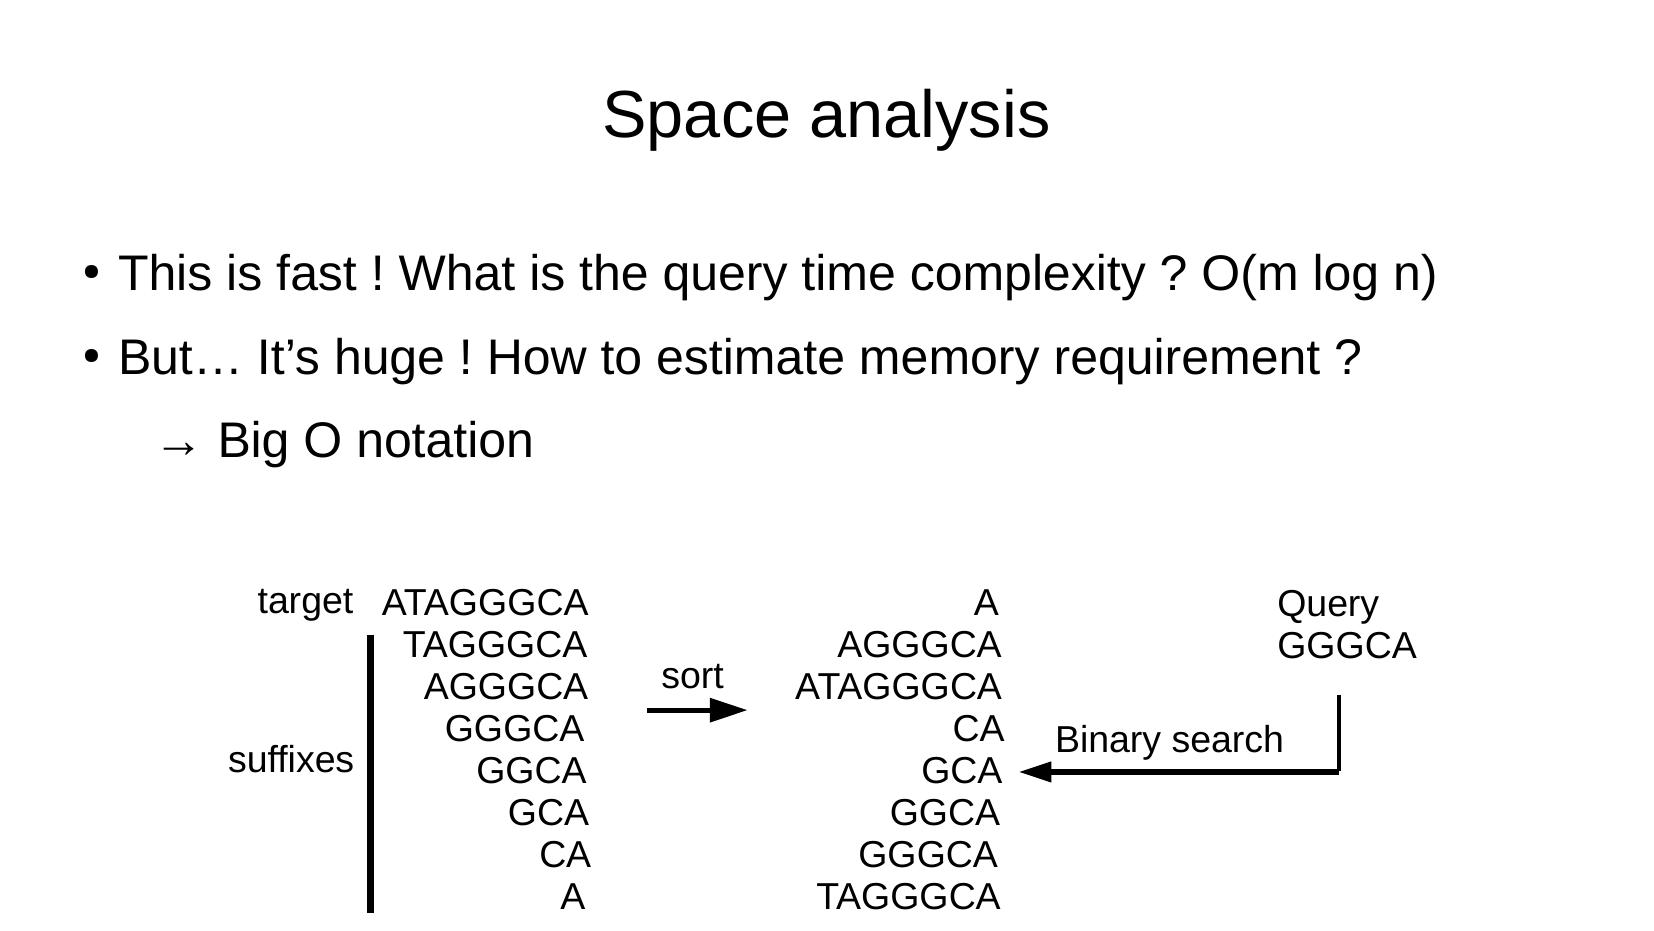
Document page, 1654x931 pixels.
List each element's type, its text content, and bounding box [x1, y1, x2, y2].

title Space analysis [82, 12, 1571, 217]
text_box Binary search [1040, 710, 1299, 768]
text_box ATAGGGCA TAGGGCA AGGGCA GGGCA GGCA GCA CA A [367, 574, 614, 925]
subtitle This is fast ! What is the query time complexity ? O(m log n) But… It’s huge ! How to estimate memory requirement ? → Big O notation [1052, 717, 1337, 769]
text_box target [242, 571, 369, 629]
text_box Query GGGCA [1262, 575, 1495, 717]
text_box sort [646, 647, 739, 705]
text_box A AGGGCA ATAGGGCA CA GCA GGCA GGGCA TAGGGCA [780, 574, 1026, 931]
text_box suffixes [213, 731, 370, 789]
subtitle This is fast ! What is the query time complexity ? O(m log n) But… It’s huge ! How to estimate memory requirement ? → Big O notation [82, 217, 1571, 887]
